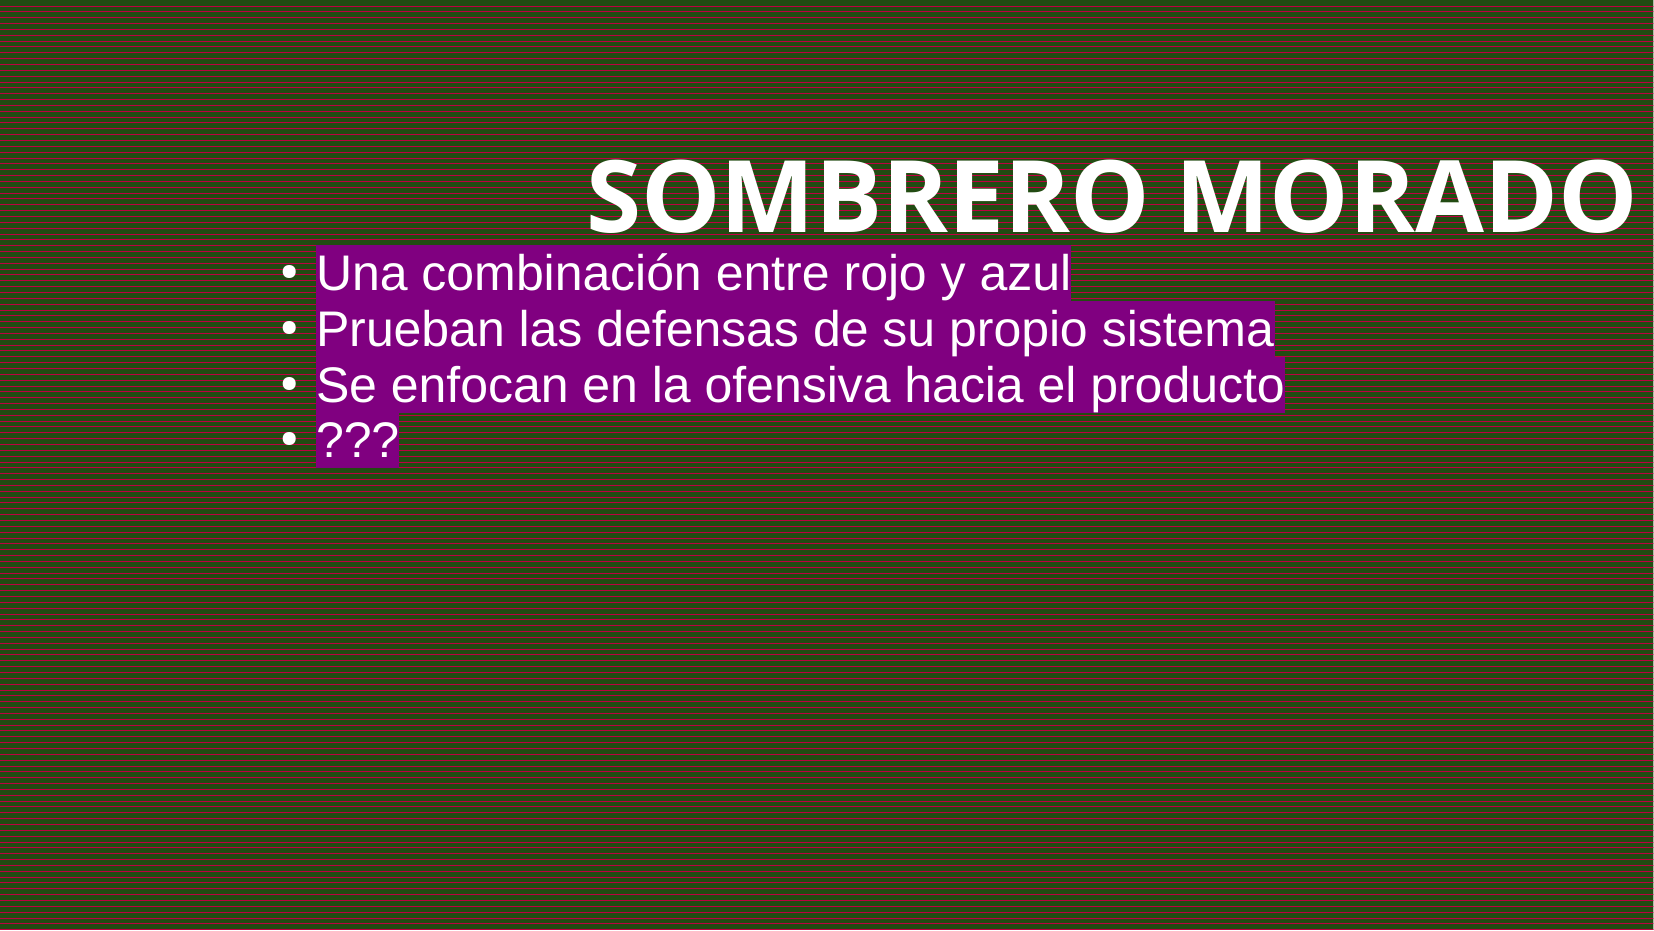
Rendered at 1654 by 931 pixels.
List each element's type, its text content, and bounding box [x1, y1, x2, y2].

text_box Una combinación entre rojo y azul Prueban las defensas de su propio sistema Se enfocan en la ofensiva hacia el producto ??? [265, 237, 1301, 476]
text_box SOMBRERO MORADO [487, 118, 1653, 233]
